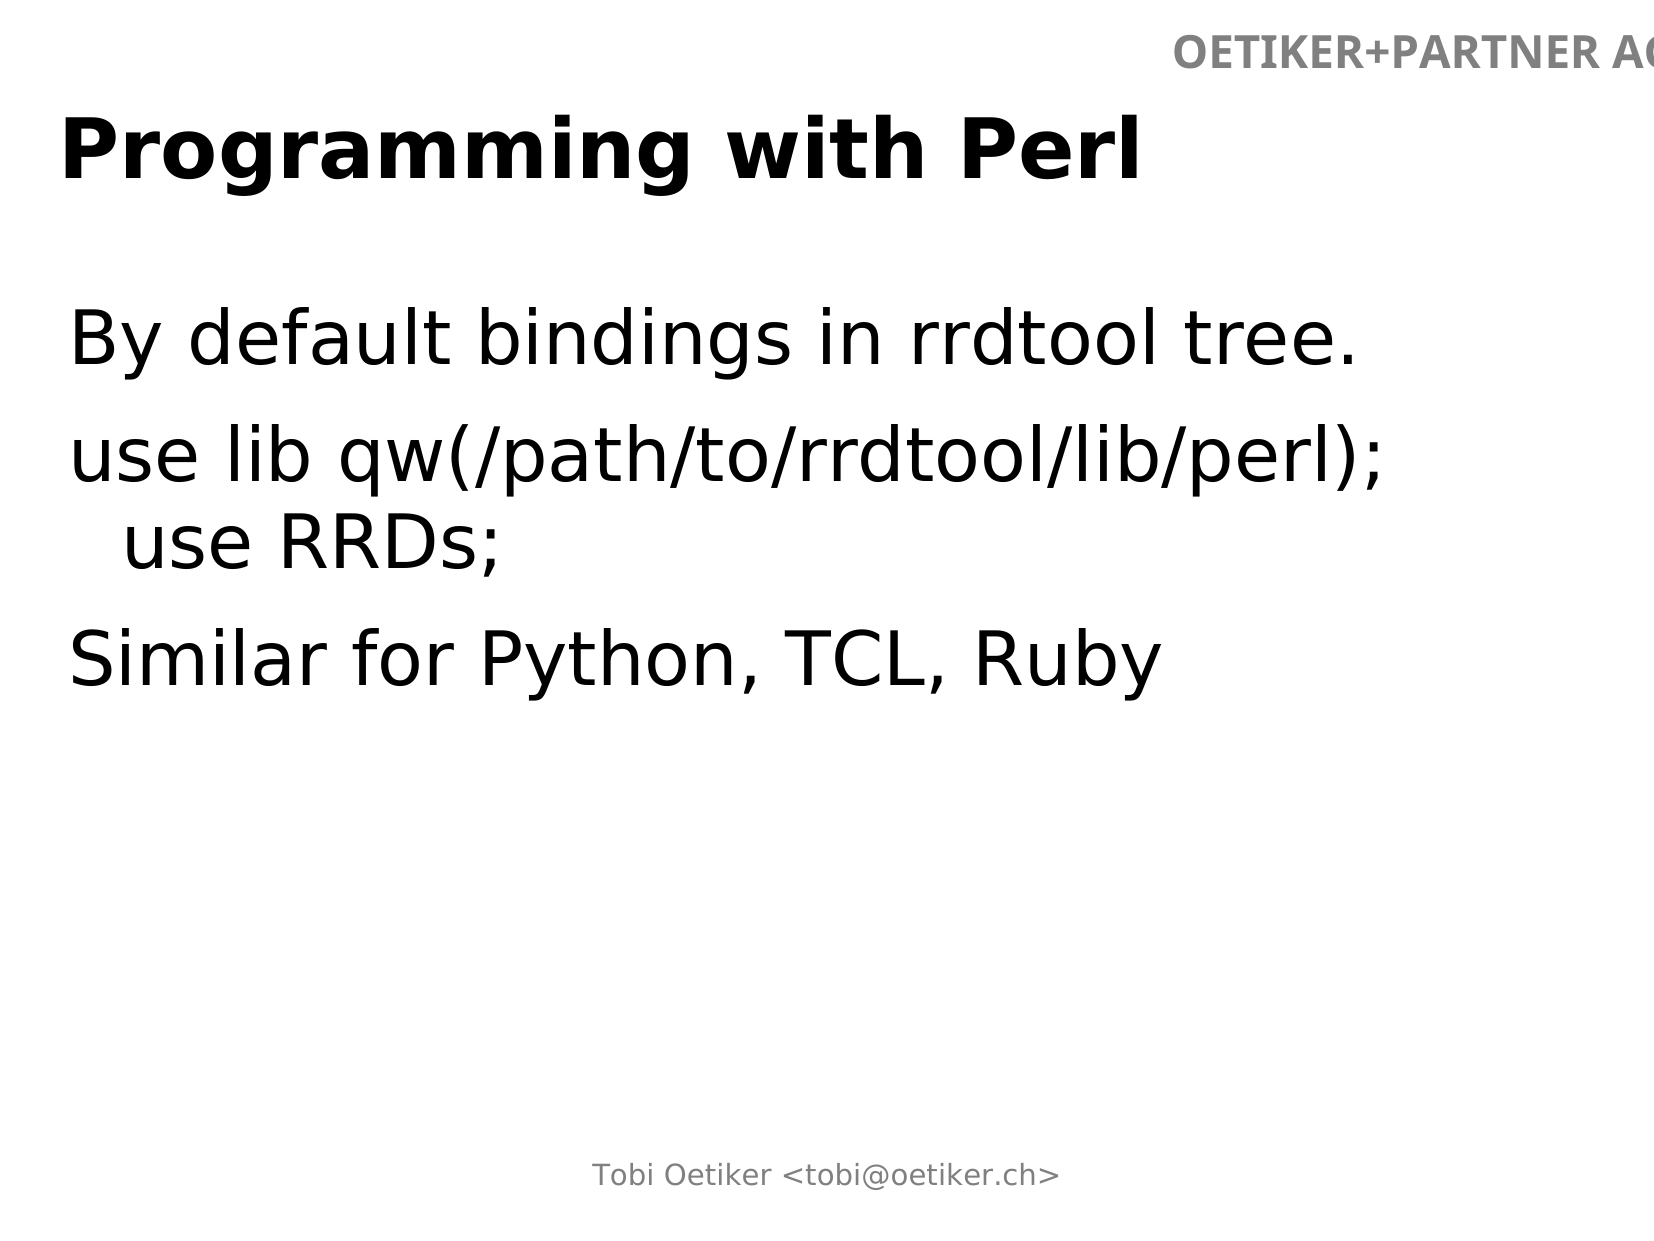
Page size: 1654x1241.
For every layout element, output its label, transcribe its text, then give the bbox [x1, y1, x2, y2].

list By default bindings in rrdtool tree. use lib qw(/path/to/rrdtool/lib/perl); use RRDs; Similar for Python, TCL, Ruby [50, 295, 1571, 1099]
title Programming with Perl [59, 75, 1607, 225]
